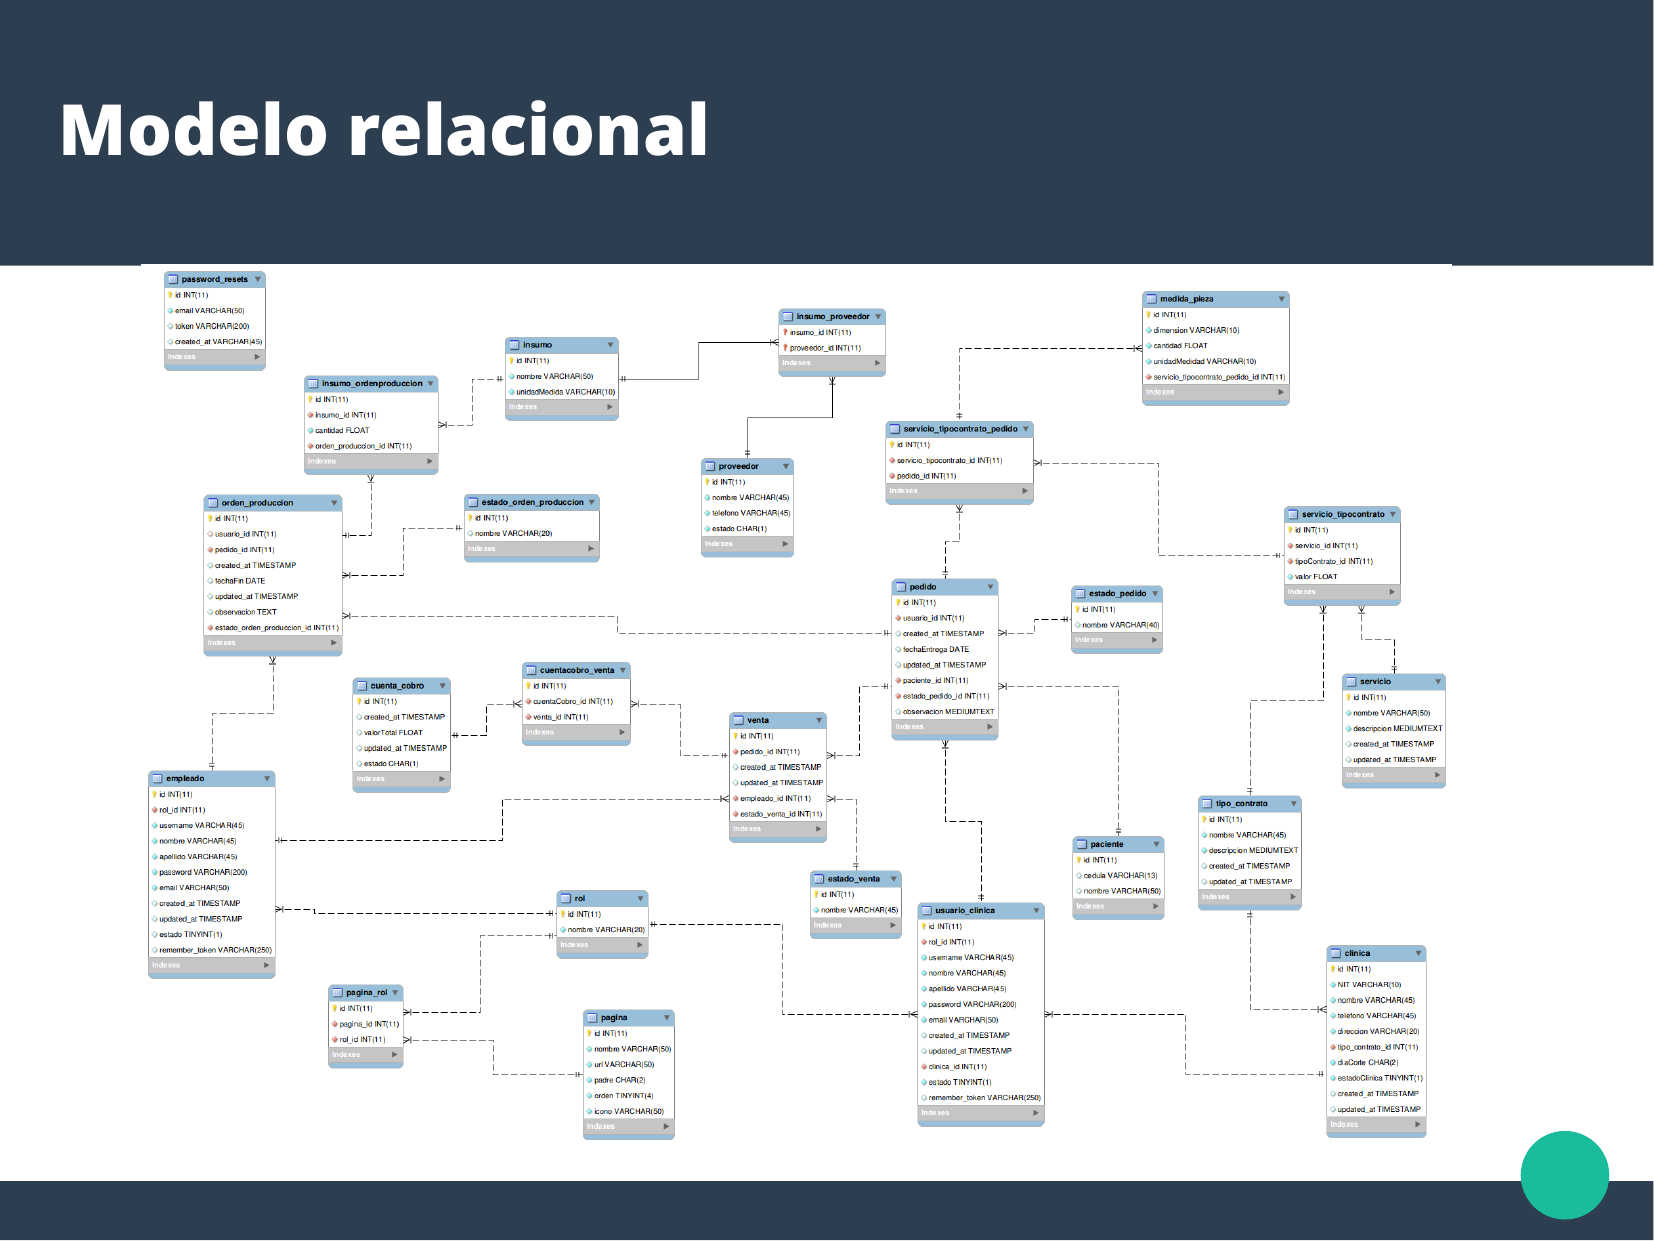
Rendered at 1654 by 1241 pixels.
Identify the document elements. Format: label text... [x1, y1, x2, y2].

picture [141, 264, 1452, 1146]
title Modelo relacional [59, 49, 1595, 207]
